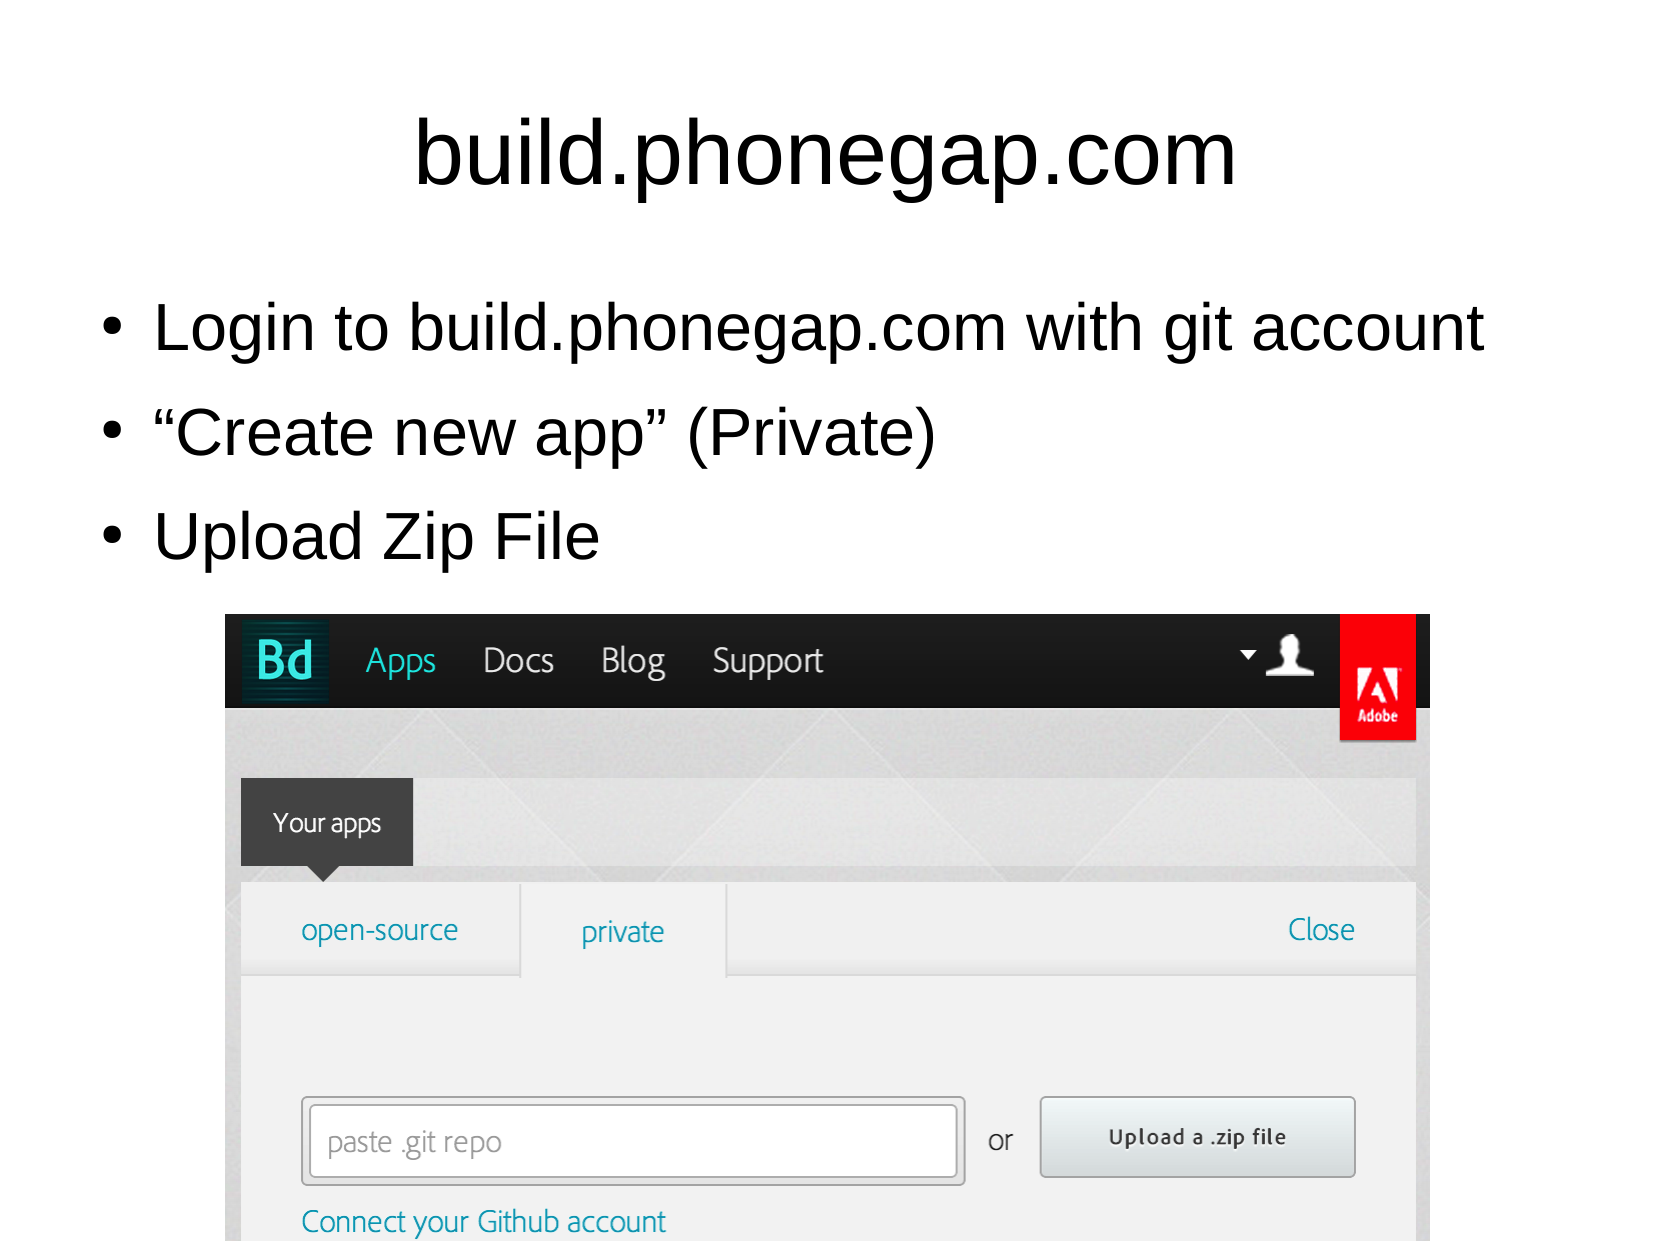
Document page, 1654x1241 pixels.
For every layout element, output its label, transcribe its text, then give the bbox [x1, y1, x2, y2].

picture [225, 614, 1430, 1241]
title build.phonegap.com [82, 49, 1571, 257]
list Login to build.phonegap.com with git account “Create new app” (Private) Upload Zip File [82, 290, 1538, 1010]
